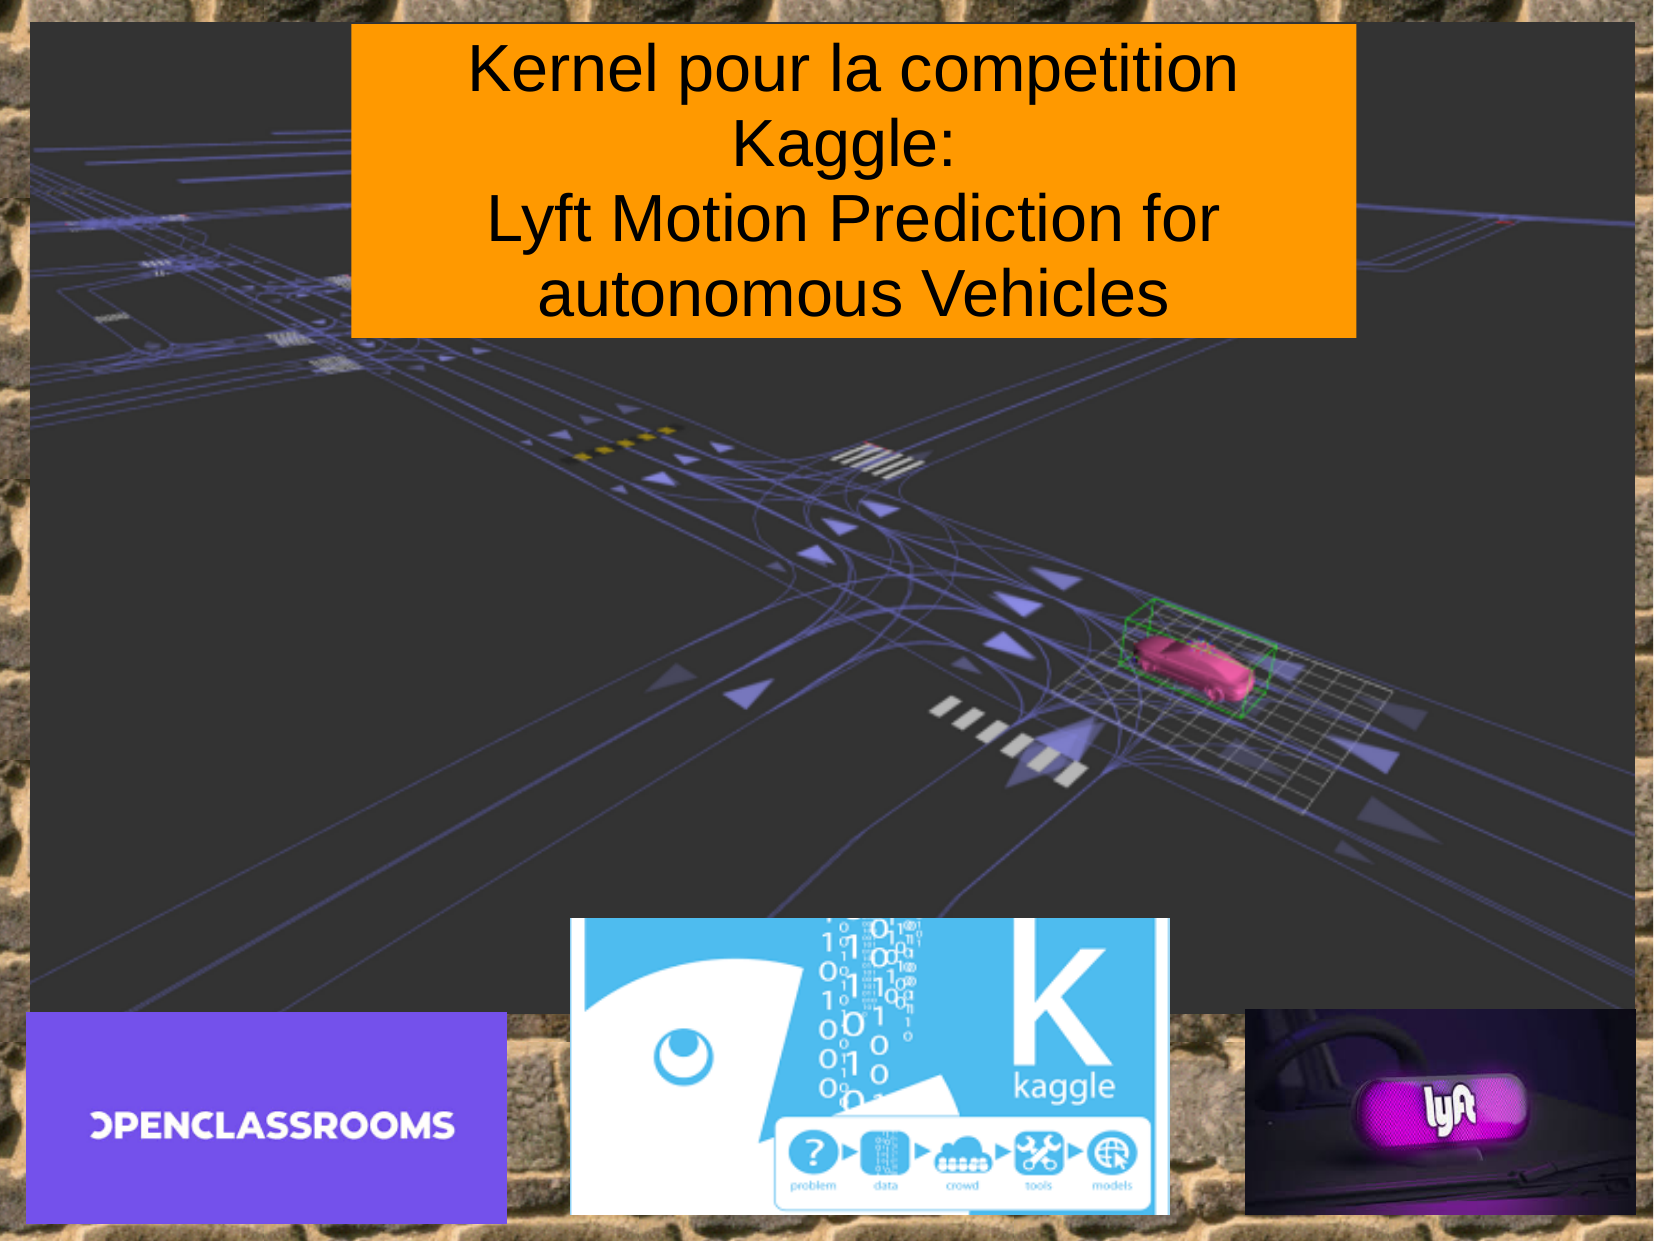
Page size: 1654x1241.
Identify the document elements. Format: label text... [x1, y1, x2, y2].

text_box Kernel pour la competition Kaggle: Lyft Motion Prediction for autonomous Vehicles [351, 24, 1357, 338]
picture [0, 0, 1654, 1241]
